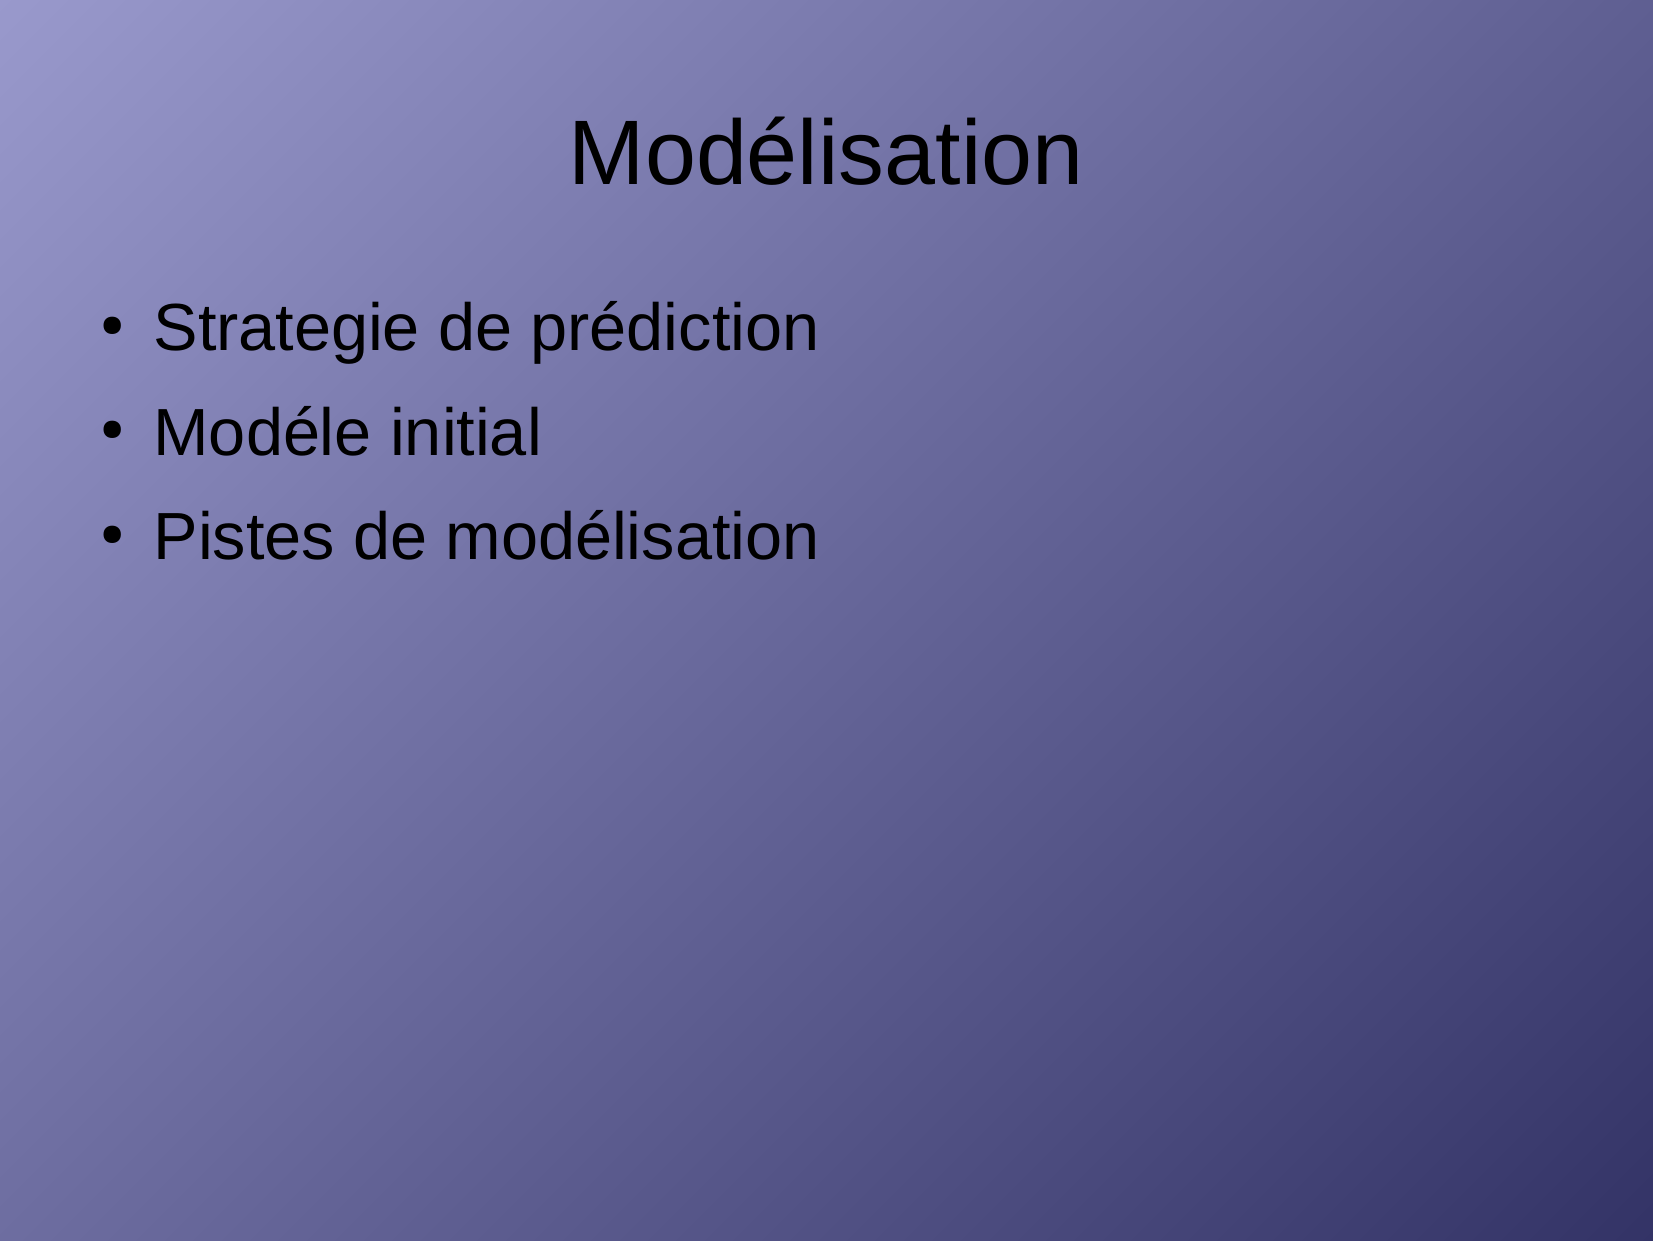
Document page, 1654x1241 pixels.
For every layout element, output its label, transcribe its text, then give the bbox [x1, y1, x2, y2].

title Modélisation [82, 49, 1571, 257]
list Strategie de prédiction Modéle initial Pistes de modélisation [82, 290, 1571, 1010]
